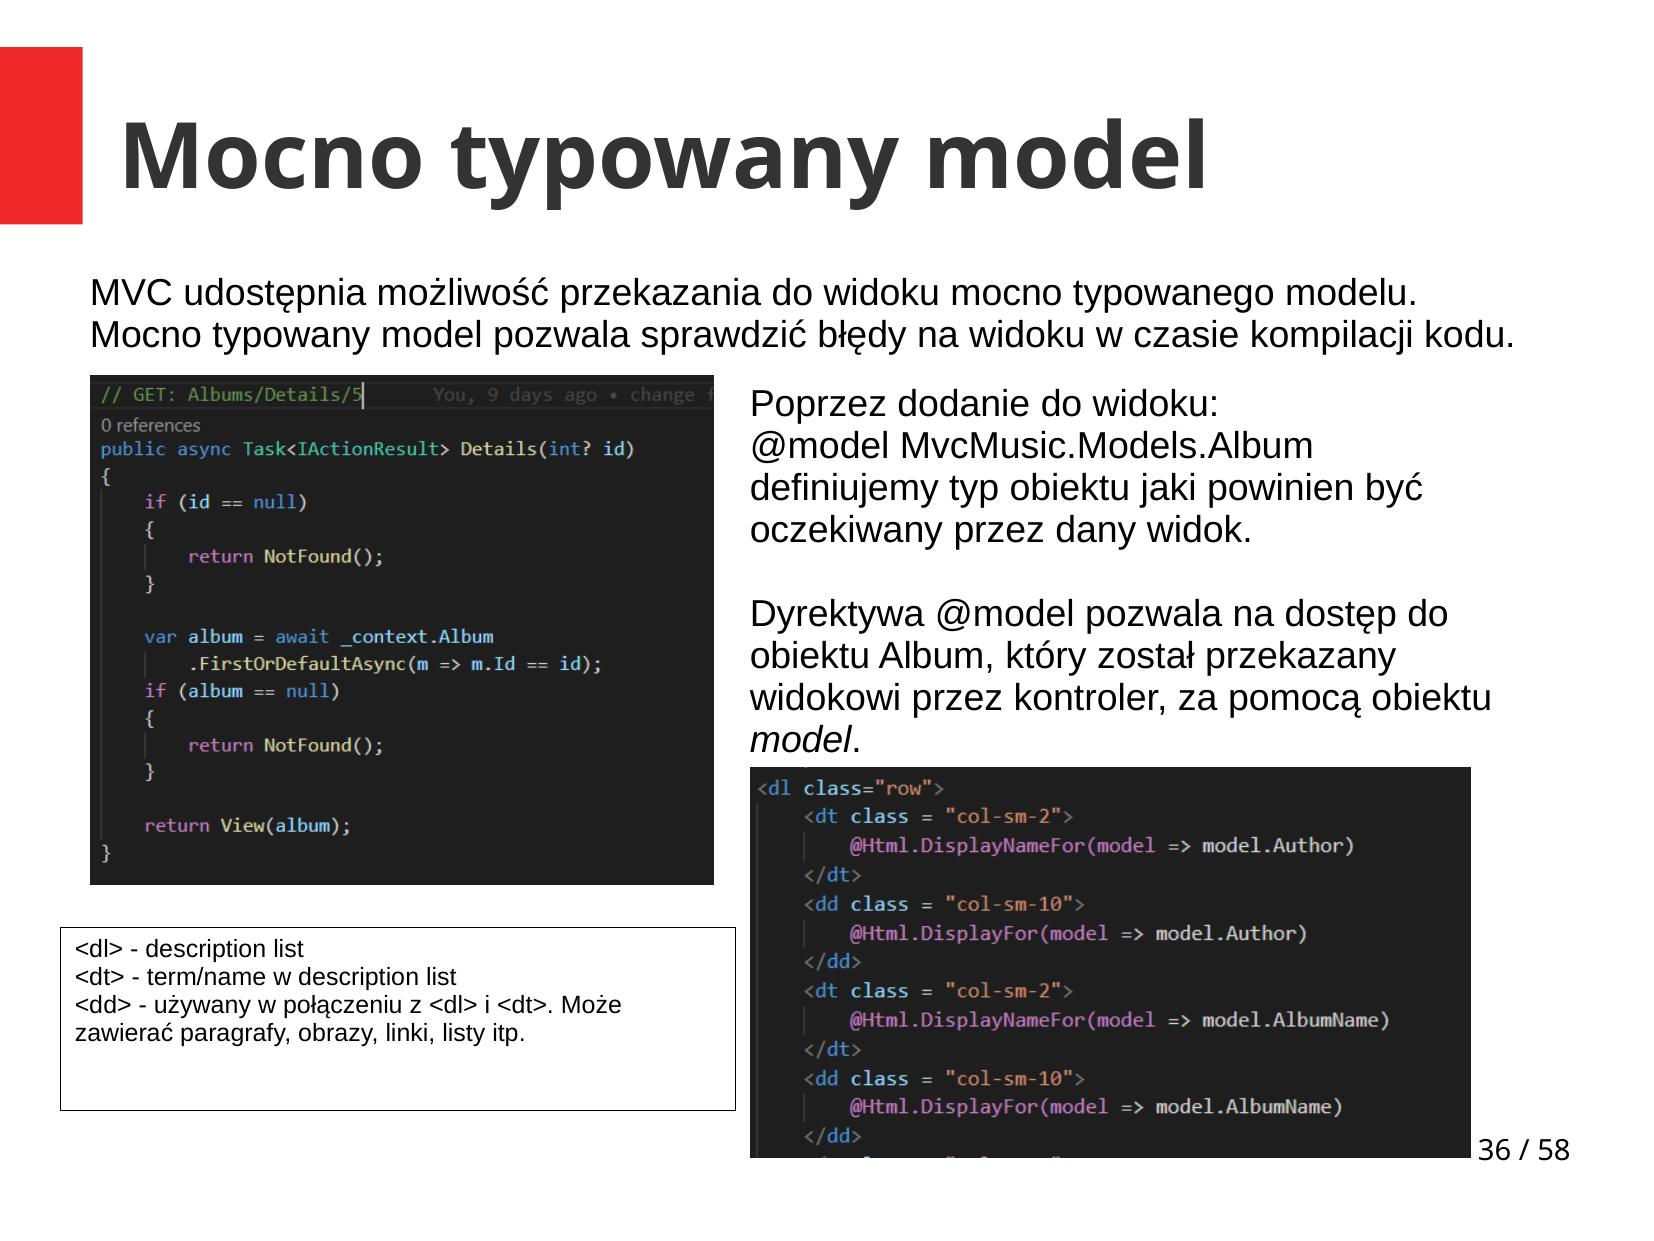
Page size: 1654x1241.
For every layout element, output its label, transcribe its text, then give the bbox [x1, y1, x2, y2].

text_box <dl> - description list <dt> - term/name w description list <dd> - używany w połączeniu z <dl> i <dt>. Może zawierać paragrafy, obrazy, linki, listy itp. [60, 927, 736, 1111]
picture [90, 406, 714, 886]
title Mocno typowany model [118, 49, 1571, 257]
text_box MVC udostępnia możliwość przekazania do widoku mocno typowanego modelu. Mocno typowany model pozwala sprawdzić błędy na widoku w czasie kompilacji kodu. [75, 264, 1546, 406]
picture [750, 767, 1471, 1158]
text_box Poprzez dodanie do widoku: @model MvcMusic.Models.Album definiujemy typ obiektu jaki powinien być oczekiwany przez dany widok. Dyrektywa @model pozwala na dostęp do obiektu Album, który został przekazany widokowi przez kontroler, za pomocą obiektu model. [735, 375, 1546, 768]
